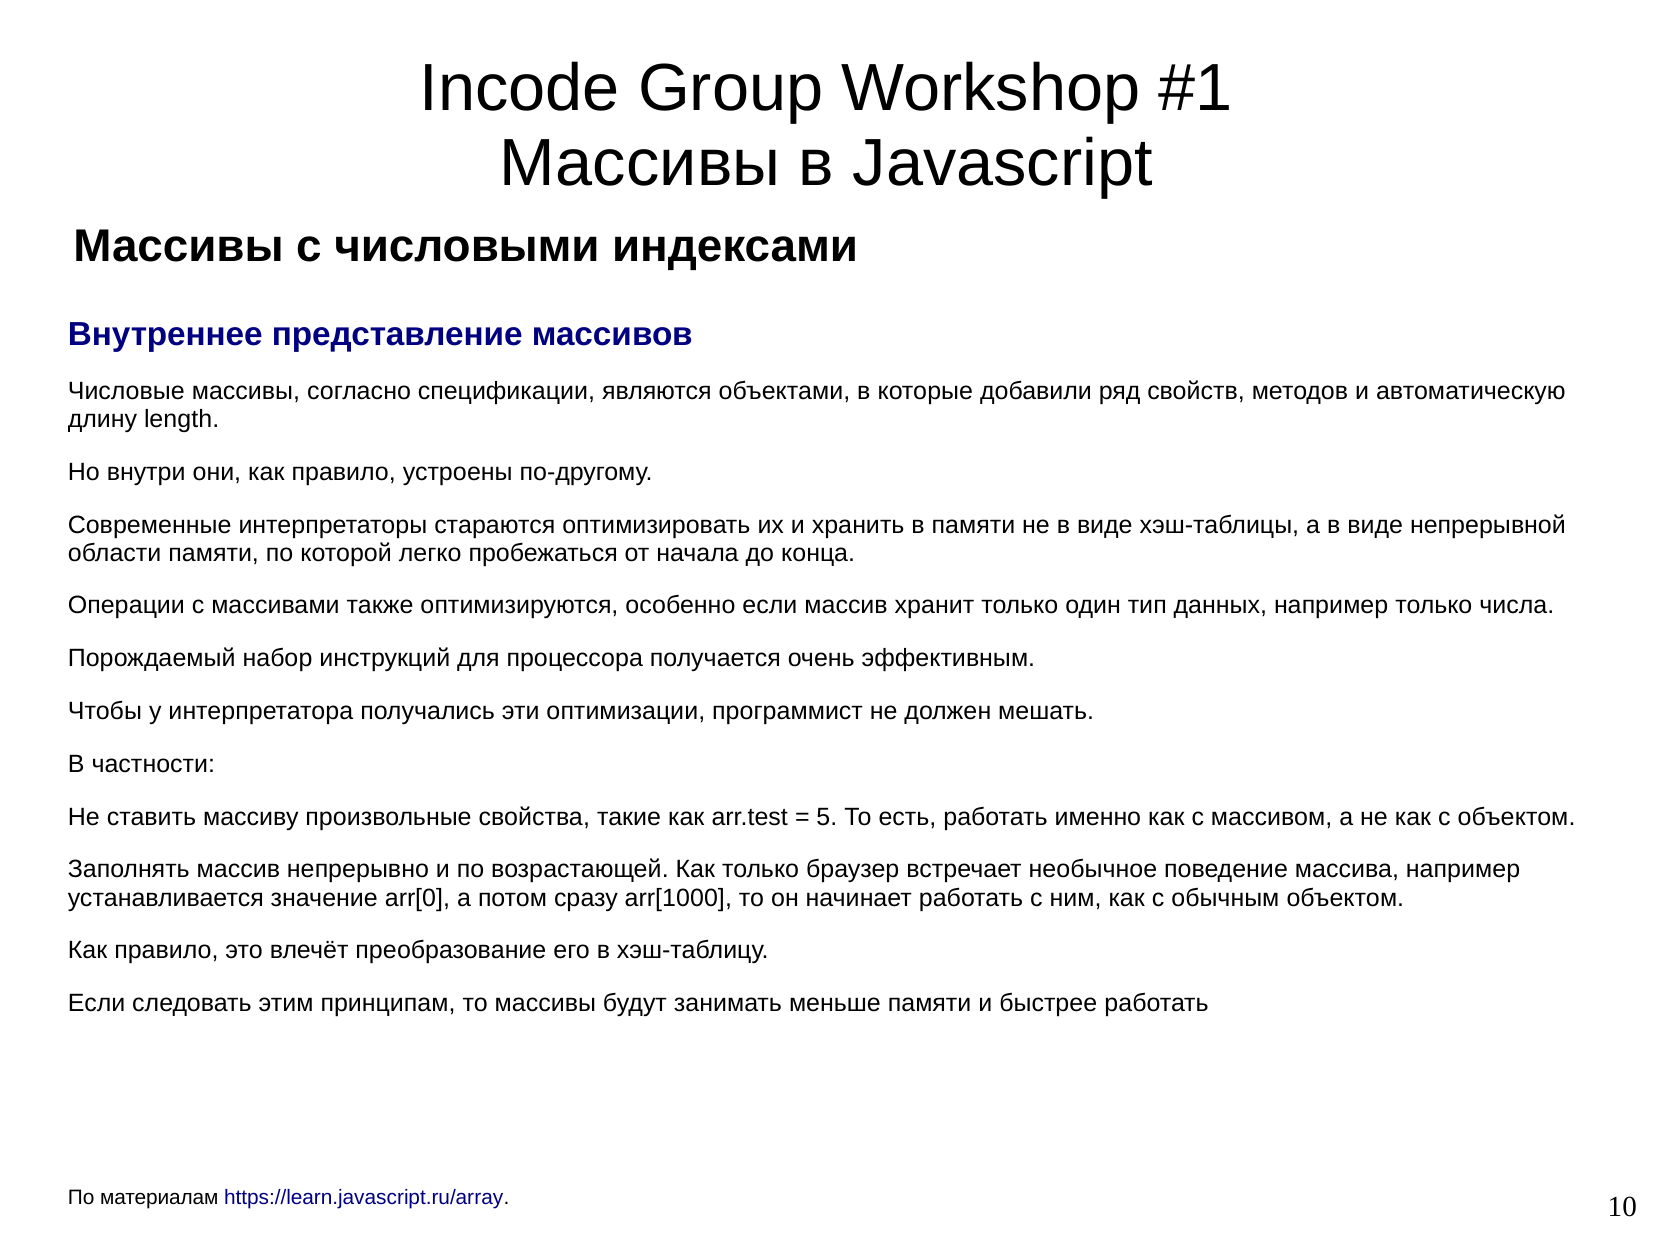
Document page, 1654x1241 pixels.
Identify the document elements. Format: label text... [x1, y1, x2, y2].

title Incode Group Workshop #1 Массивы в Javascript [82, 49, 1571, 201]
text_box Массивы с числовыми индексами [58, 212, 1571, 307]
text_box Внутреннее представление массивов Числовые массивы, согласно спецификации, являются объектами, в которые добавили ряд свойств, методов и автоматическую длину length. Но внутри они, как правило, устроены по-другому. Современные интерпретаторы стараются оптимизировать их и хранить в памяти не в виде хэш-таблицы, а в виде непрерывной области памяти, по которой легко пробежаться от начала до конца. Операции с массивами также оптимизируются, особенно если массив хранит только один тип данных, например только числа. Порождаемый набор инструкций для процессора получается очень эффективным. Чтобы у интерпретатора получались эти оптимизации, программист не должен мешать. В частности: Не ставить массиву произвольные свойства, такие как arr.test = 5. То есть, работать именно как с массивом, а не как с объектом. Заполнять массив непрерывно и по возрастающей. Как только браузер встречает необычное поведение массива, например устанавливается значение arr[0], а потом сразу arr[1000], то он начинает работать с ним, как с обычным объектом. Как правило, это влечёт преобразование его в хэш-таблицу. Если следовать этим принципам, то массивы будут занимать меньше памяти и быстрее работать По материалам https://learn.javascript.ru/array. [53, 307, 1619, 1217]
